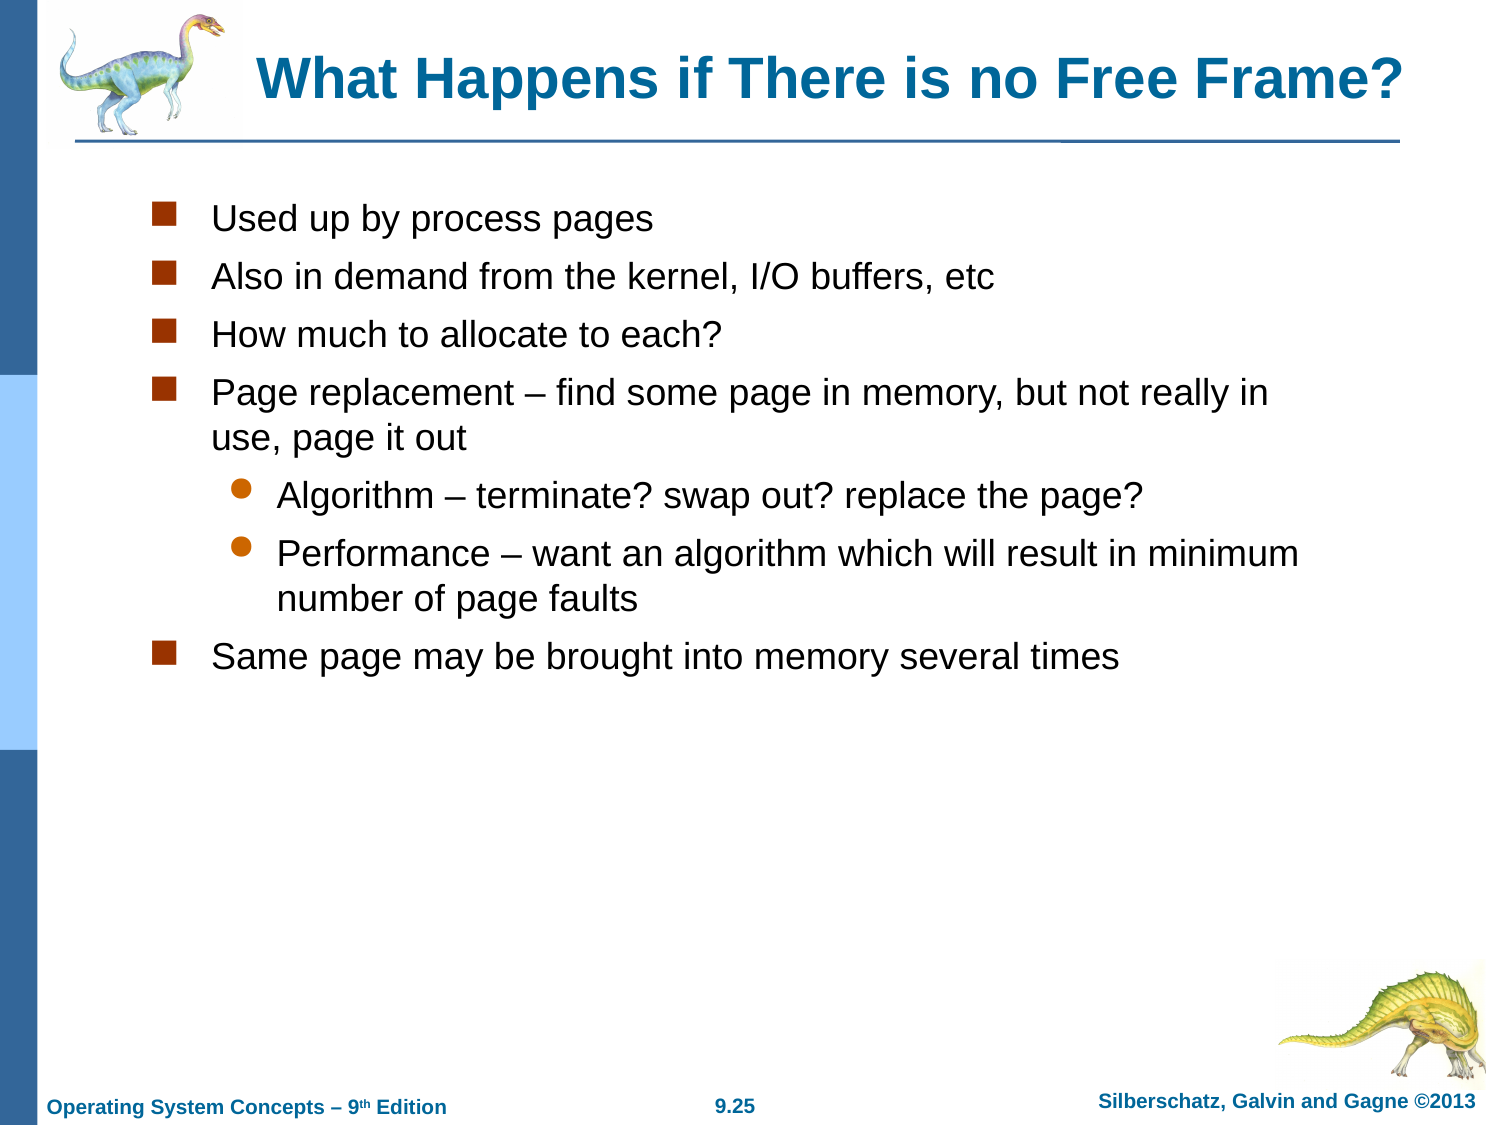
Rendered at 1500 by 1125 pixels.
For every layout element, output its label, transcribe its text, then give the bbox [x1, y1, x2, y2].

picture [1275, 959, 1486, 1090]
list Used up by process pages Also in demand from the kernel, I/O buffers, etc How much to allocate to each? Page replacement – find some page in memory, but not really in use, page it out Algorithm – terminate? swap out? replace the page? Performance – want an algorithm which will result in minimum number of page faults Same page may be brought into memory several times [139, 185, 1338, 926]
picture [46, 0, 243, 149]
title What Happens if There is no Free Frame? [185, 23, 1477, 119]
